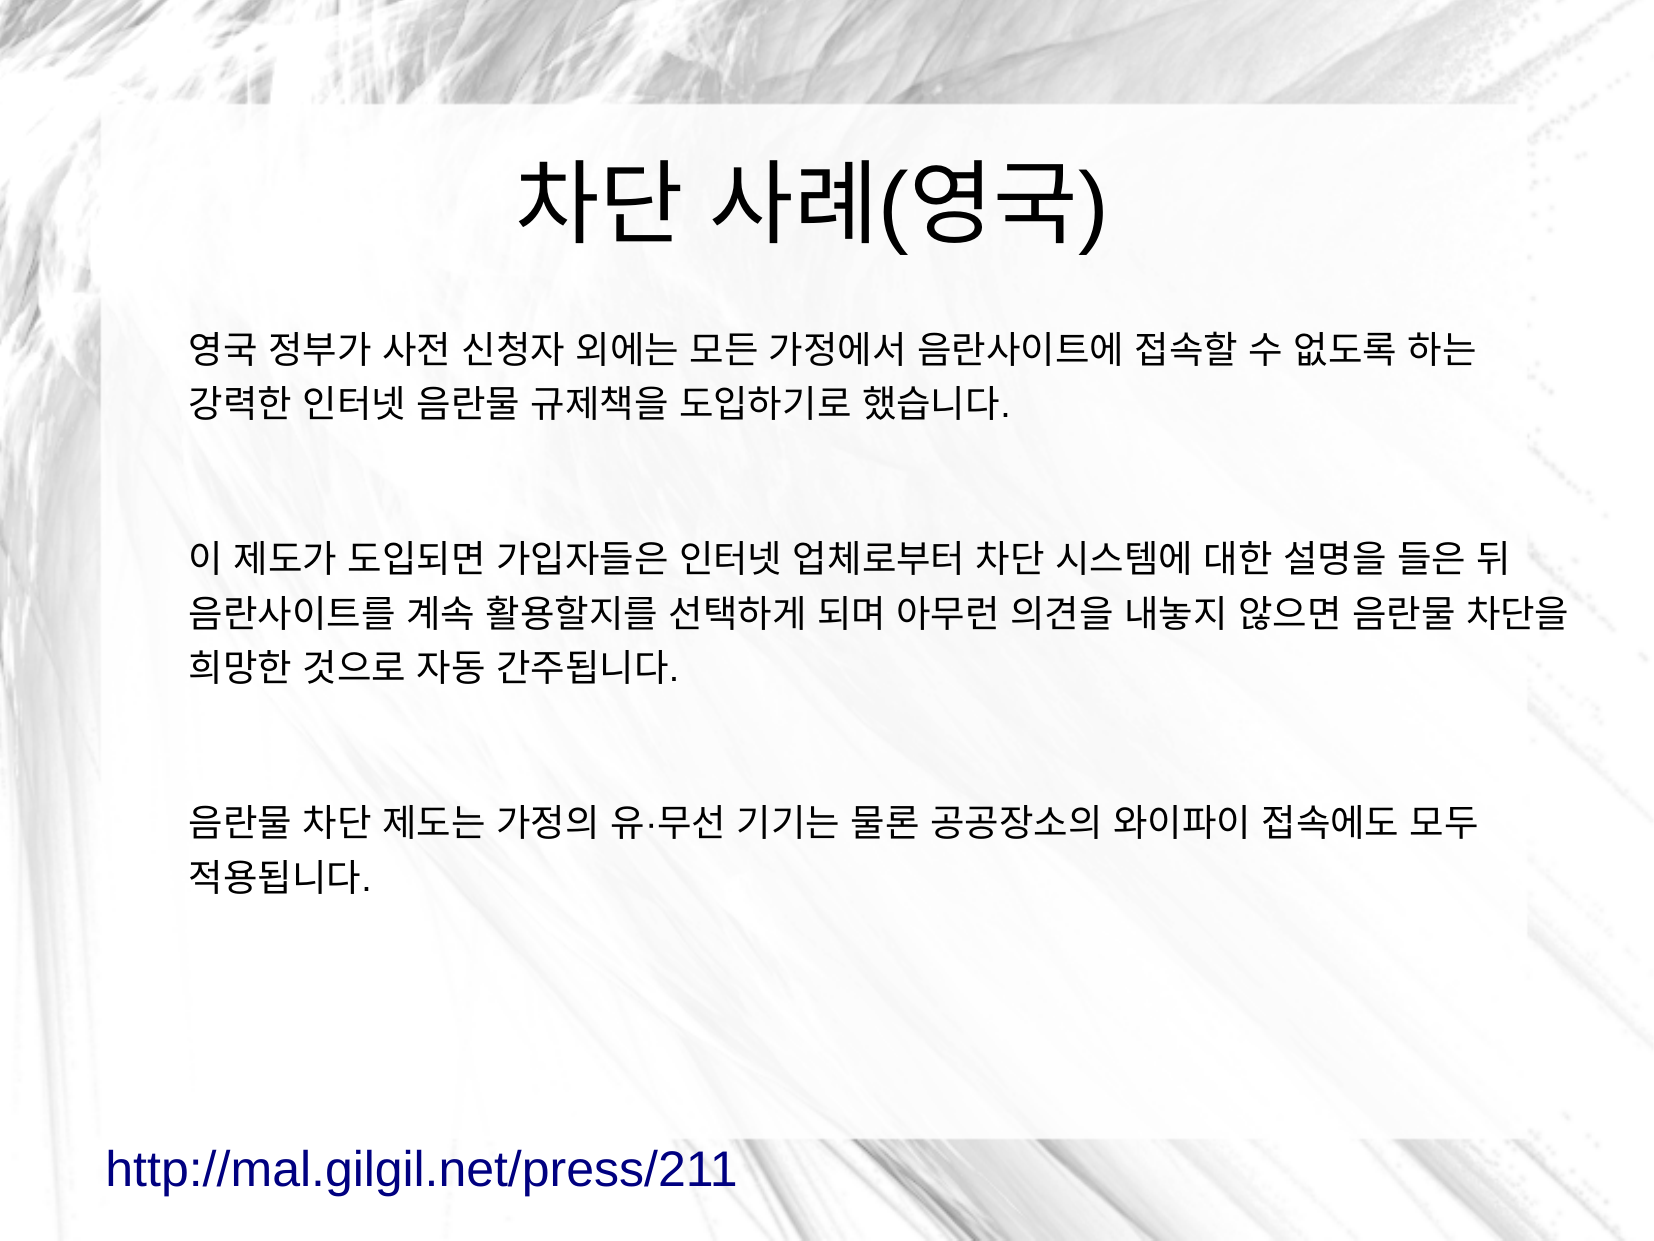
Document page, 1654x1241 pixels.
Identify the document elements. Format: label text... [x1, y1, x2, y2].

text_box http://mal.gilgil.net/press/211 [90, 1133, 1583, 1205]
title 차단 사례(영국) [118, 112, 1506, 281]
picture [0, 0, 1654, 1241]
list 영국 정부가 사전 신청자 외에는 모든 가정에서 음란사이트에 접속할 수 없도록 하는 강력한 인터넷 음란물 규제책을 도입하기로 했습니다. 이 제도가 도입되면 가입자들은 인터넷 업체로부터 차단 시스템에 대한 설명을 들은 뒤 음란사이트를 계속 활용할지를 선택하게 되며 아무런 의견을 내놓지 않으면 음란물 차단을 희망한 것으로 자동 간주됩니다. 음란물 차단 제도는 가정의 유·무선 기기는 물론 공공장소의 와이파이 접속에도 모두 적용됩니다. [118, 319, 1571, 945]
